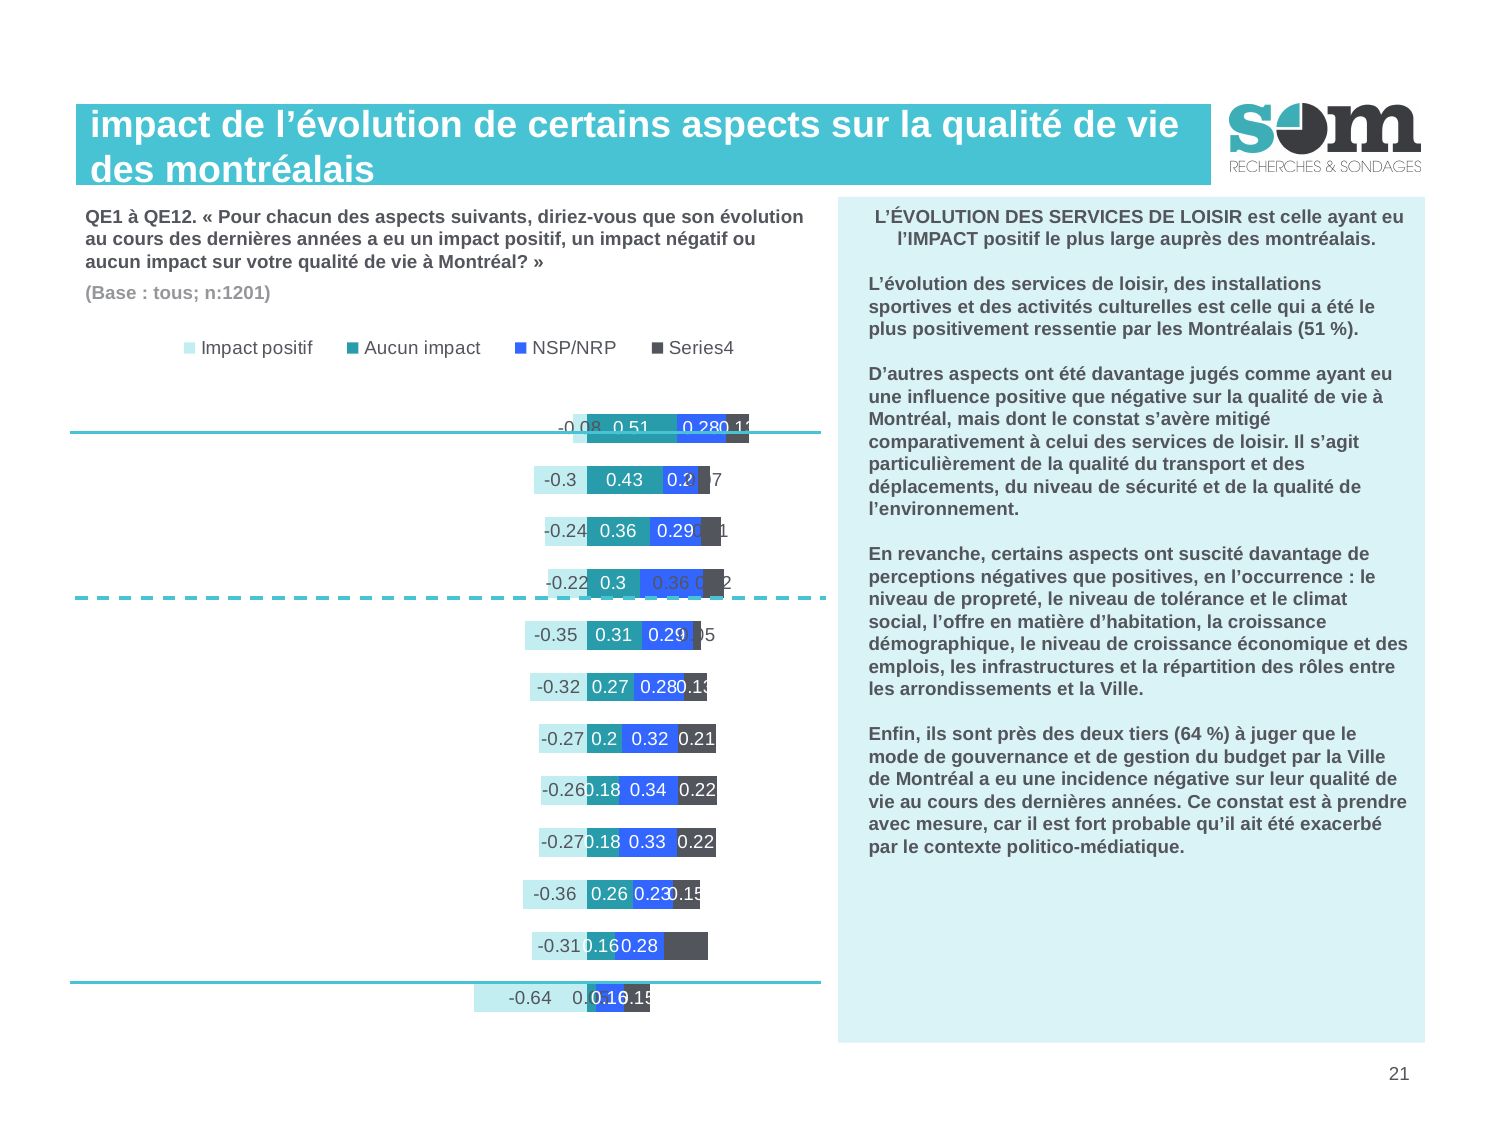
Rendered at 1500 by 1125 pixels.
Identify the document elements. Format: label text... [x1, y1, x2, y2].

list QE1 à QE12. « Pour chacun des aspects suivants, diriez-vous que son évolution au cours des dernières années a eu un impact positif, un impact négatif ou aucun impact sur votre qualité de vie à Montréal? » (Base : tous; n:1201) [54, 196, 822, 319]
slide_number <numéro> [1074, 1042, 1425, 1103]
chart [54, 319, 838, 1043]
picture [1229, 103, 1421, 172]
list L’ÉVOLUTION DES SERVICES DE LOISIR est celle ayant eu l’IMPACT positif le plus large auprès des montréalais. L’évolution des services de loisir, des installations sportives et des activités culturelles est celle qui a été le plus positivement ressentie par les Montréalais (51 %). D’autres aspects ont été davantage jugés comme ayant eu une influence positive que négative sur la qualité de vie à Montréal, mais dont le constat s’avère mitigé comparativement à celui des services de loisir. Il s’agit particulièrement de la qualité du transport et des déplacements, du niveau de sécurité et de la qualité de l’environnement. En revanche, certains aspects ont suscité davantage de perceptions négatives que positives, en l’occurrence : le niveau de propreté, le niveau de tolérance et le climat social, l’offre en matière d’habitation, la croissance démographique, le niveau de croissance économique et des emplois, les infrastructures et la répartition des rôles entre les arrondissements et la Ville. Enfin, ils sont près des deux tiers (64 %) à juger que le mode de gouvernance et de gestion du budget par la Ville de Montréal a eu une incidence négative sur leur qualité de vie au cours des dernières années. Ce constat est à prendre avec mesure, car il est fort probable qu’il ait été exacerbé par le contexte politico-médiatique. [838, 196, 1425, 1043]
title impact de l’évolution de certains aspects sur la qualité de vie des montréalais [75, 103, 1212, 186]
